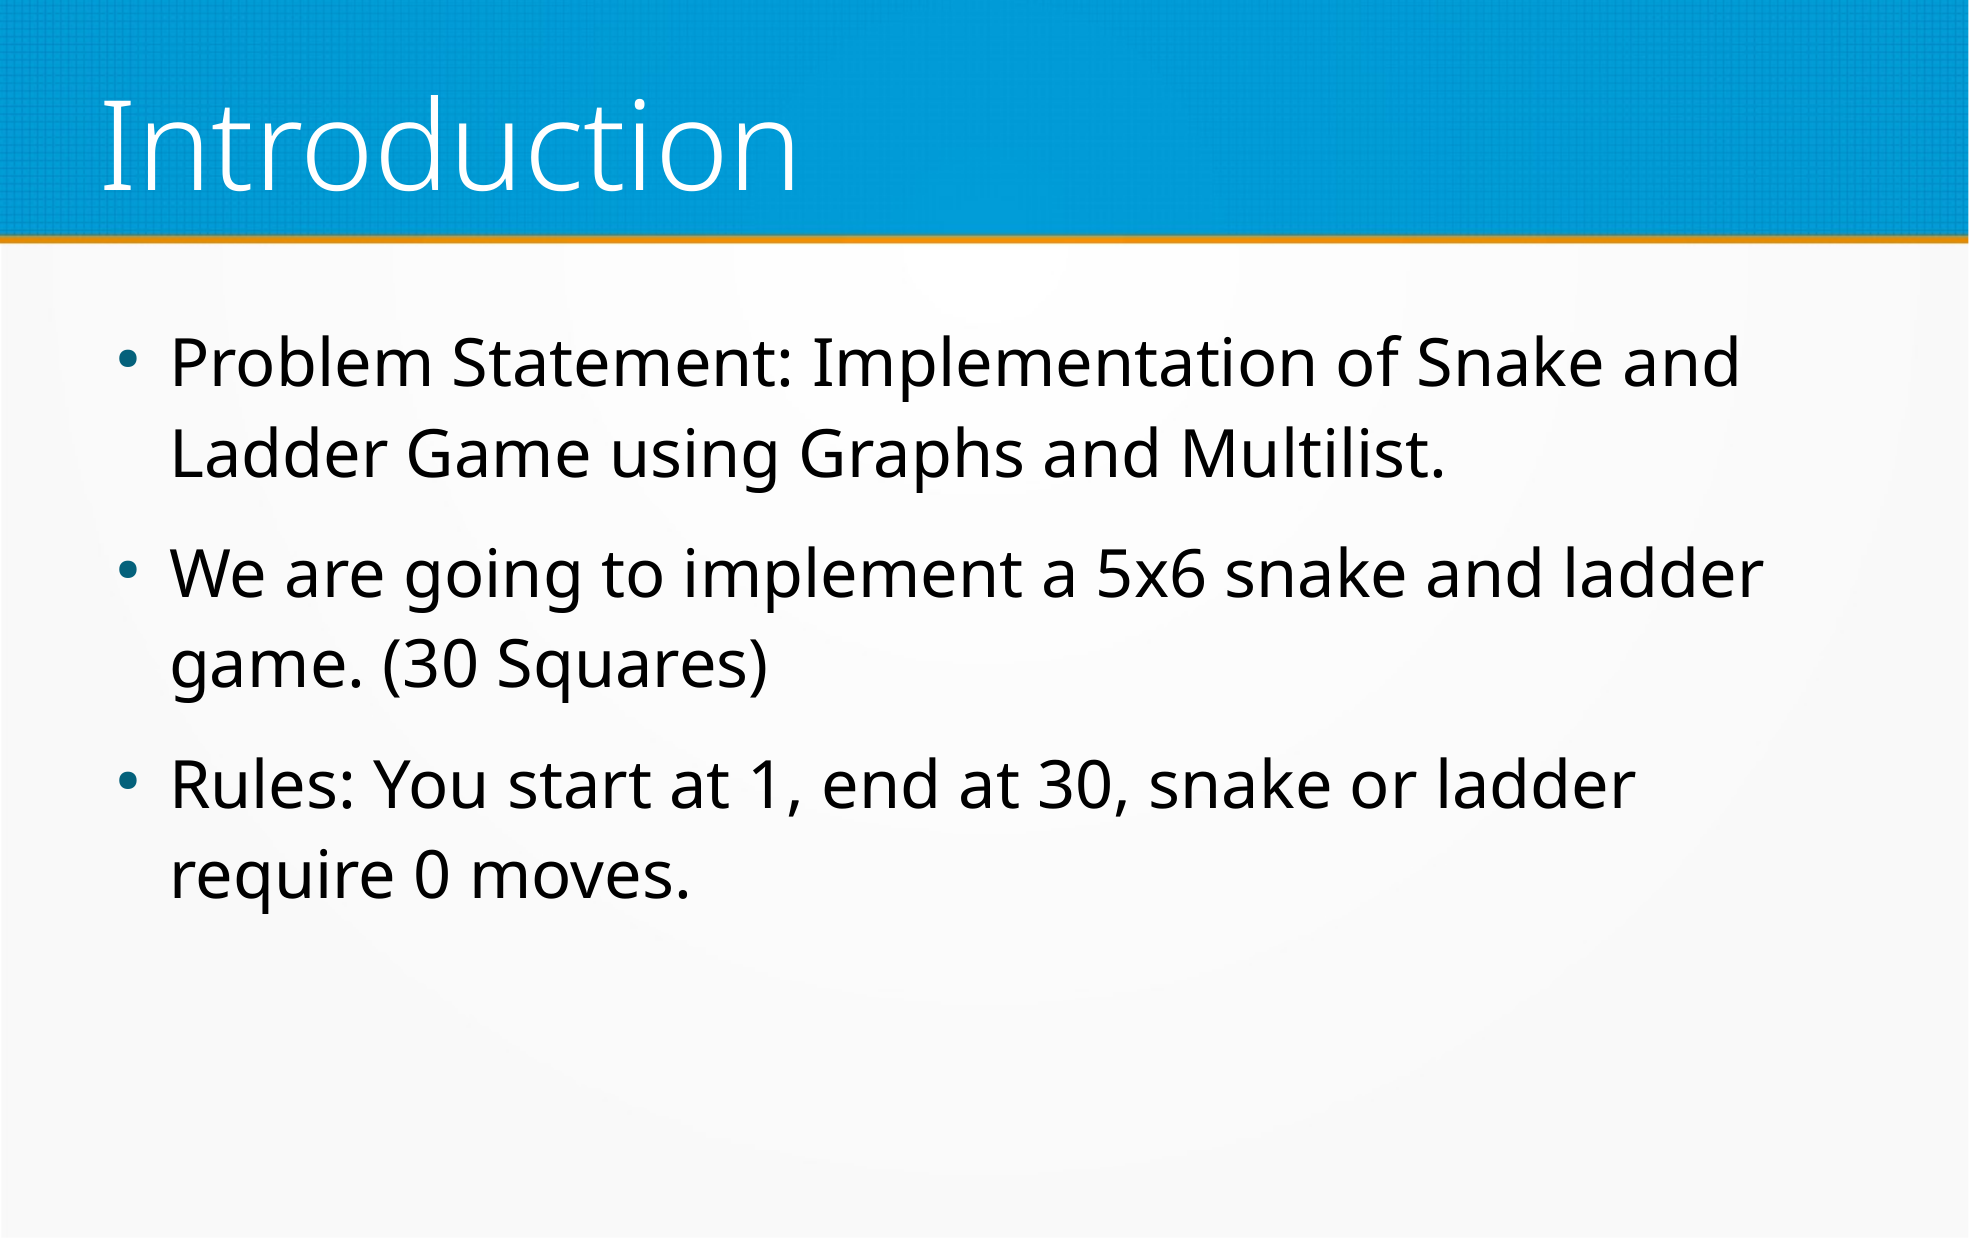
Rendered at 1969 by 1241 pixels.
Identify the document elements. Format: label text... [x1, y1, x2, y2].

list Problem Statement: Implementation of Snake and Ladder Game using Graphs and Multilist. We are going to implement a 5x6 snake and ladder game. (30 Squares) Rules: You start at 1, end at 30, snake or ladder require 0 moves. [98, 315, 1861, 1081]
picture [0, 233, 1969, 1241]
title Introduction [98, 19, 1870, 227]
